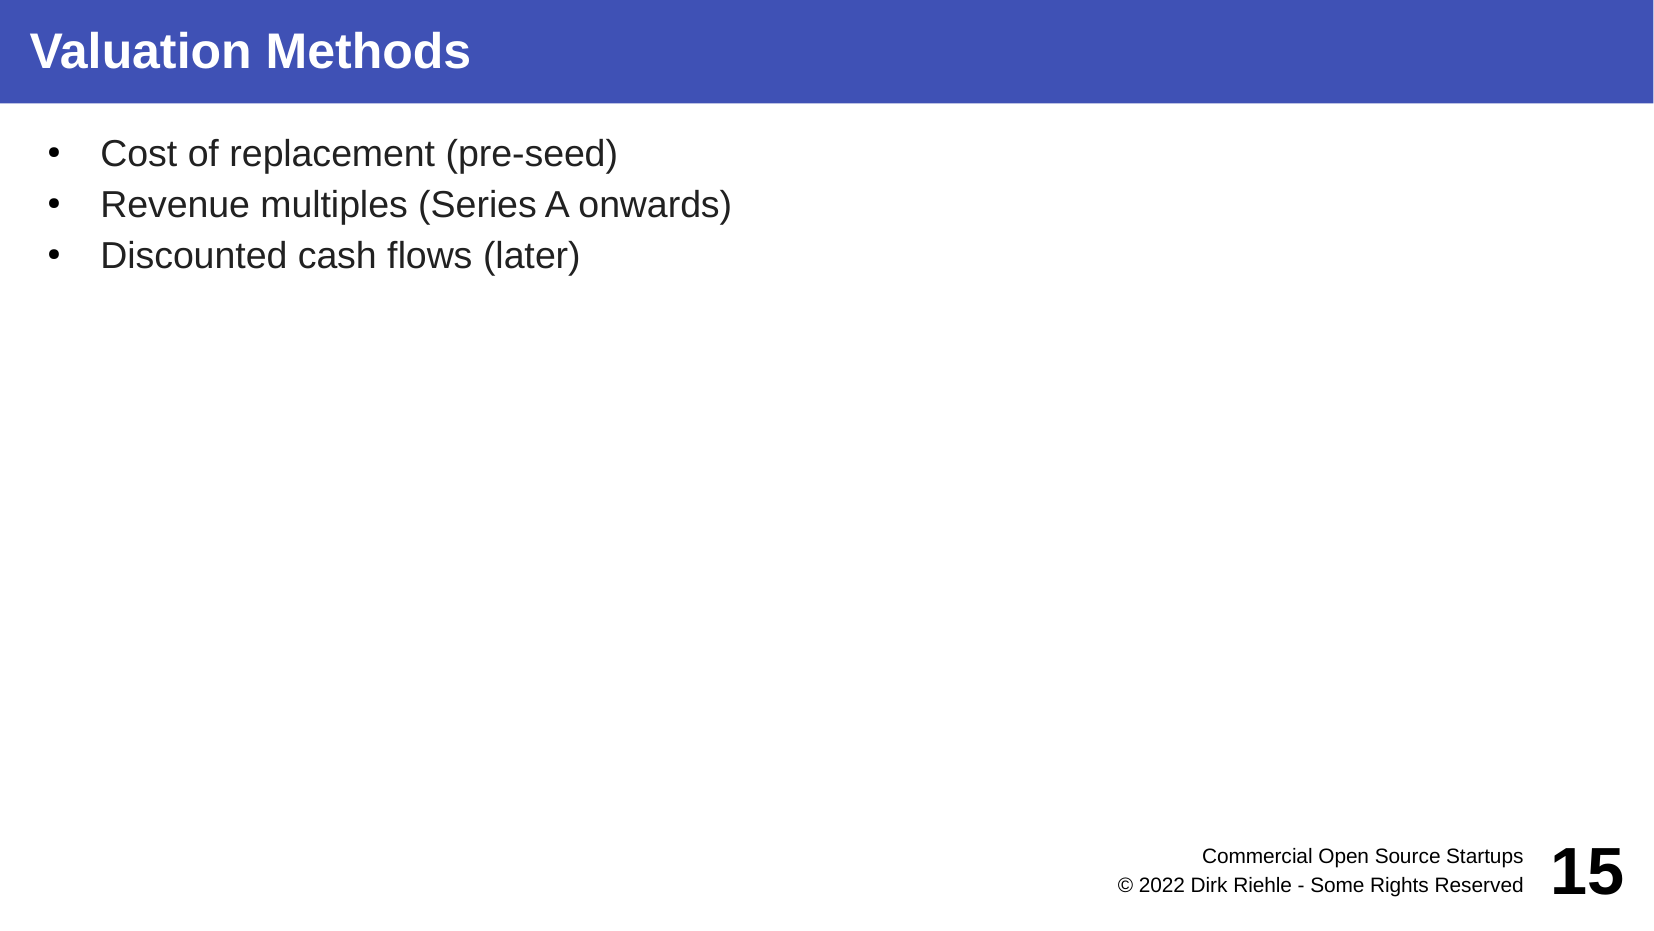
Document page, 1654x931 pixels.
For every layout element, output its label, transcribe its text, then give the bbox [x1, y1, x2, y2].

list Cost of replacement (pre-seed) Revenue multiples (Series A onwards) Discounted cash flows (later) [29, 132, 1625, 813]
title Valuation Methods [0, 0, 1654, 104]
